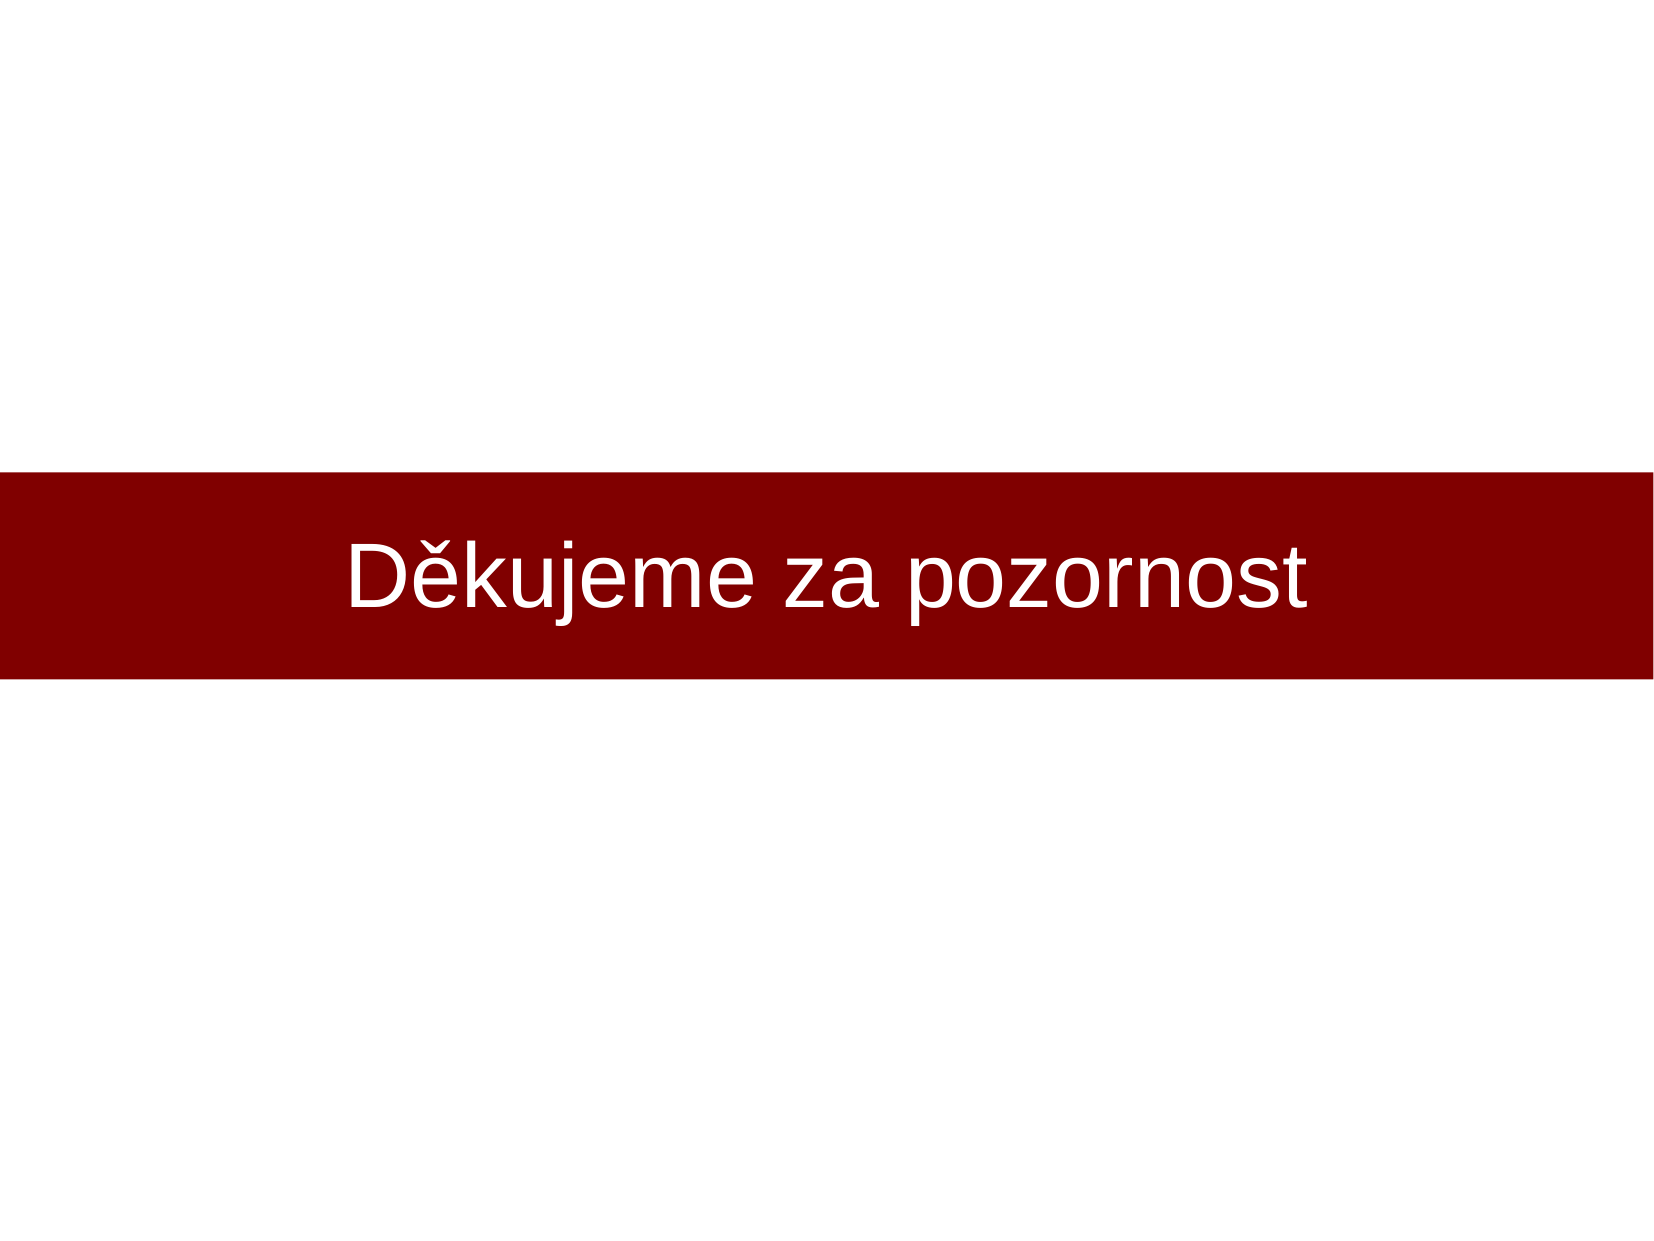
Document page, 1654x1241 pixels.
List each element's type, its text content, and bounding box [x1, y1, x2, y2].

title Děkujeme za pozornost [0, 472, 1654, 680]
